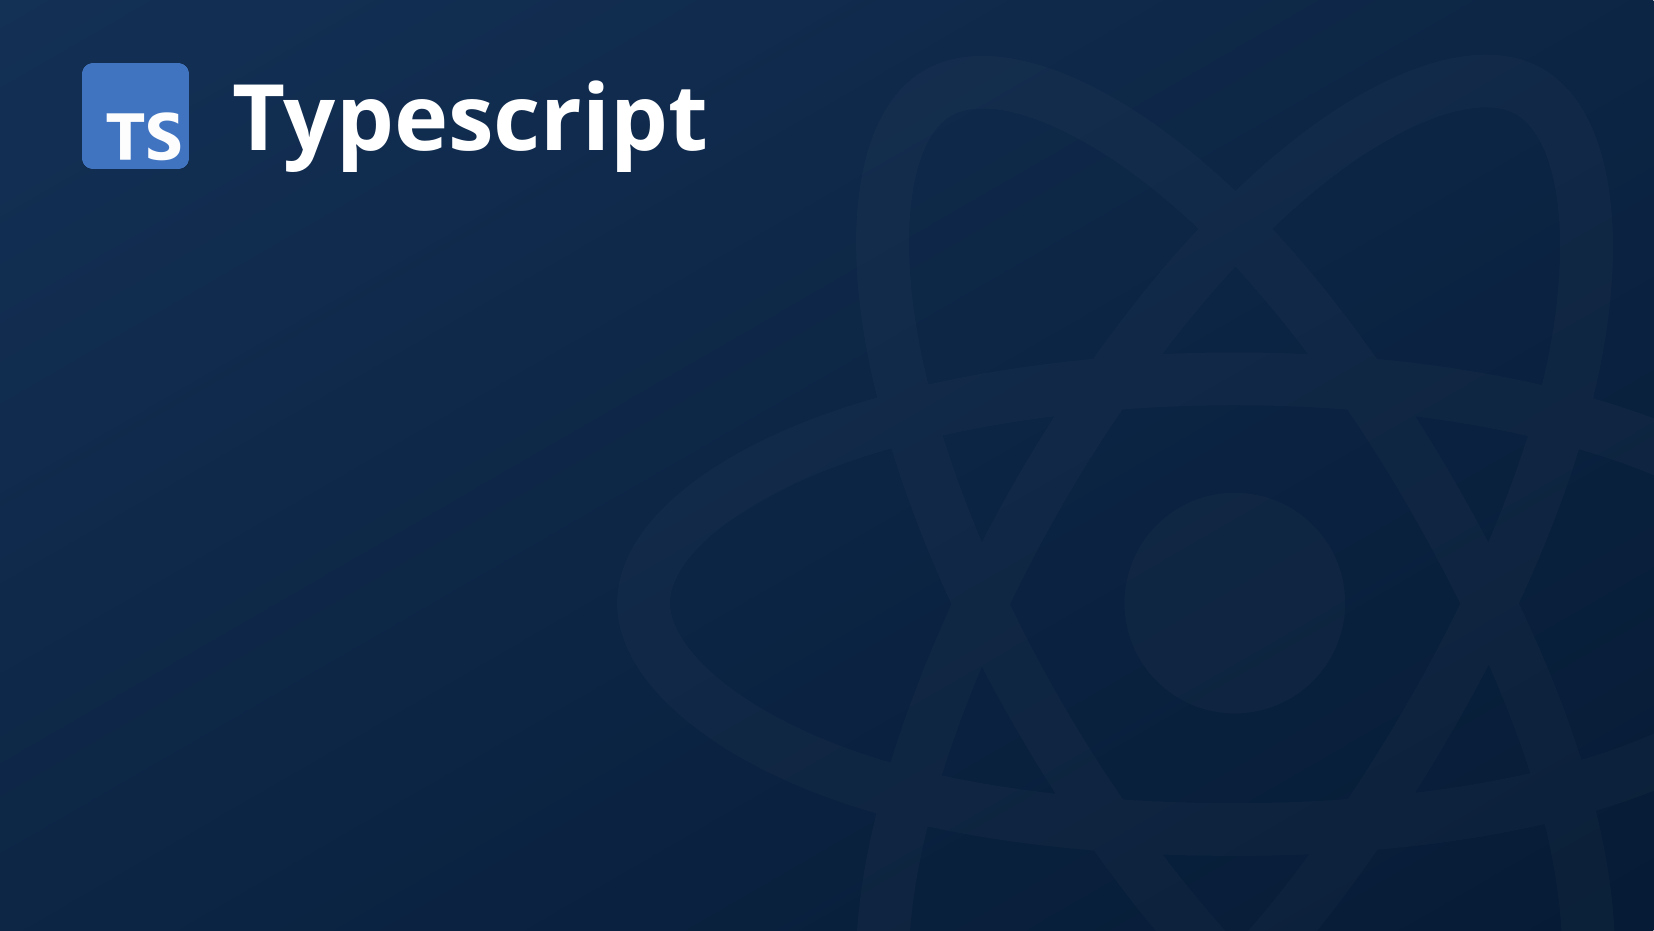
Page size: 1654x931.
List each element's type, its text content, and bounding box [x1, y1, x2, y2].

title Typescript [82, 37, 1571, 193]
picture [82, 63, 189, 169]
